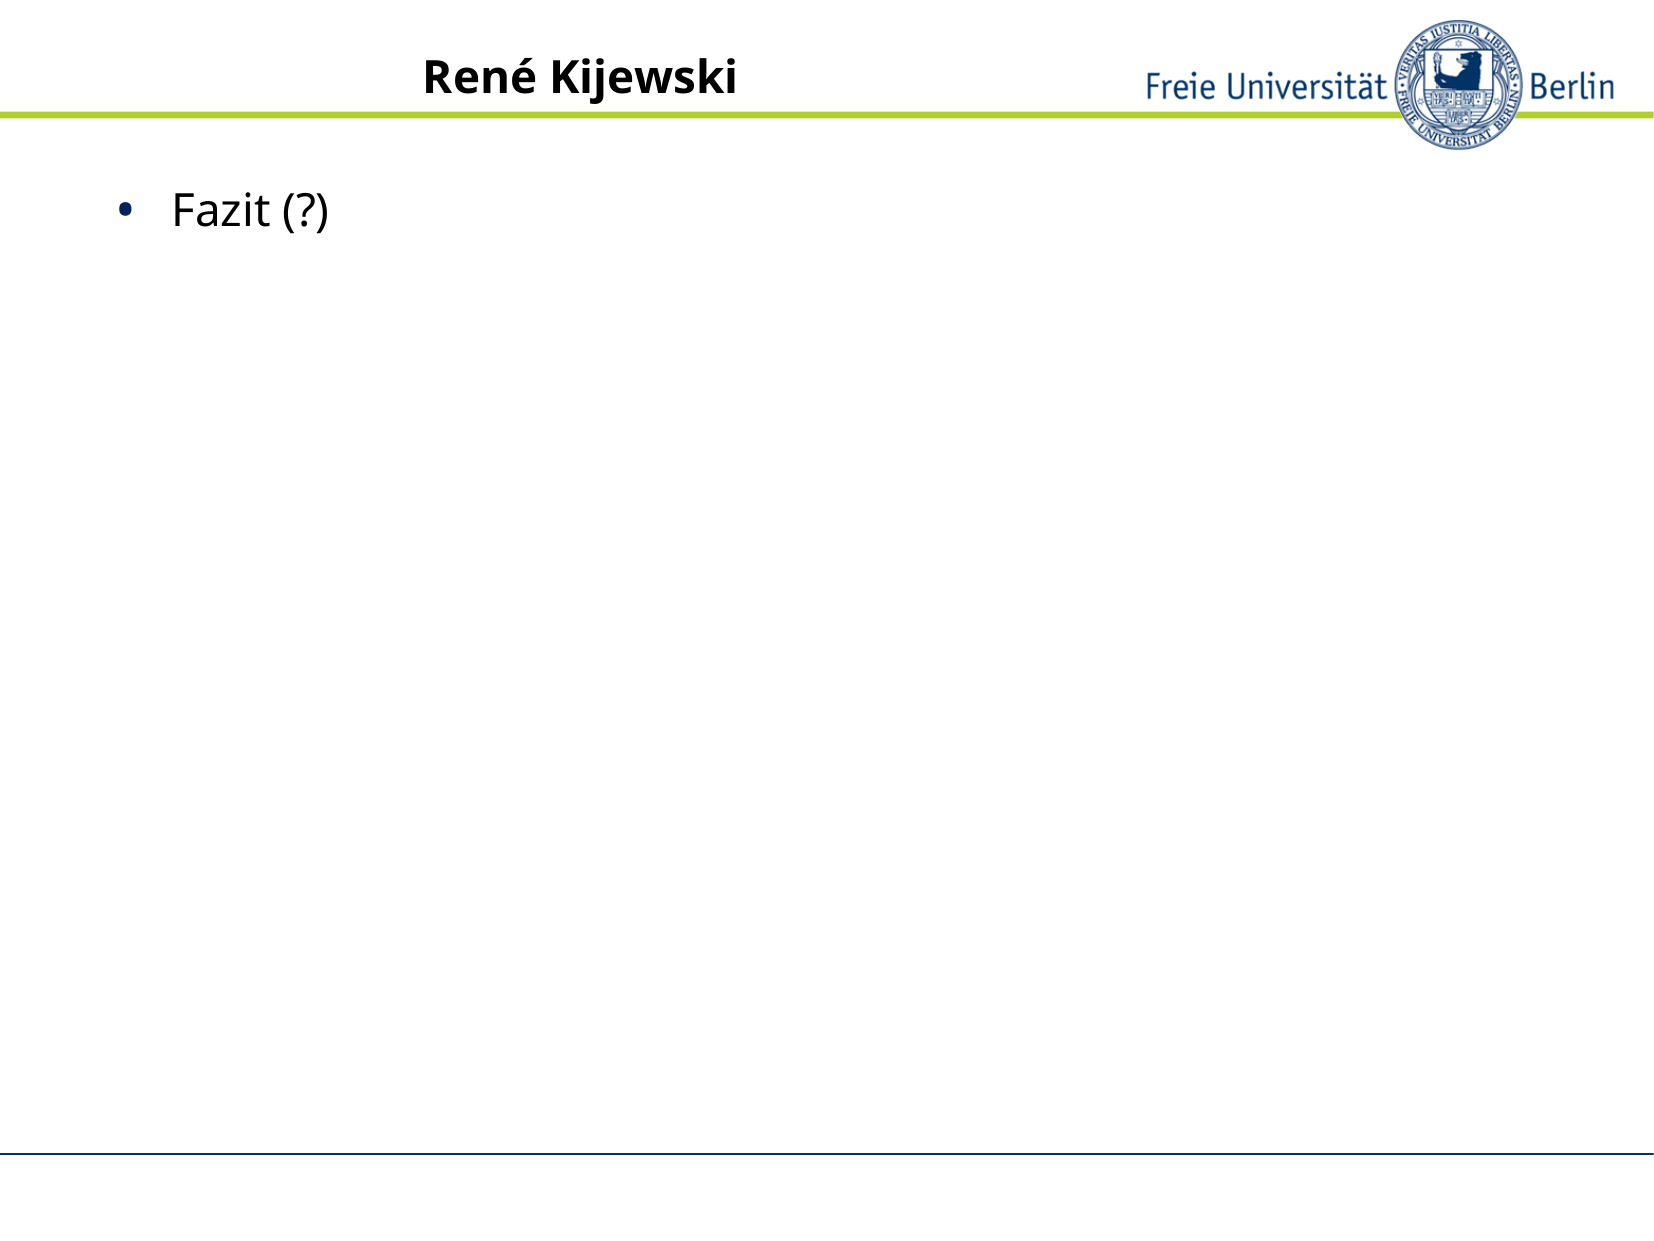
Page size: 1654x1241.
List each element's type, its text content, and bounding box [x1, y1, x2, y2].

title René Kijewski [422, 0, 1654, 152]
list Fazit (?) [115, 177, 1418, 680]
